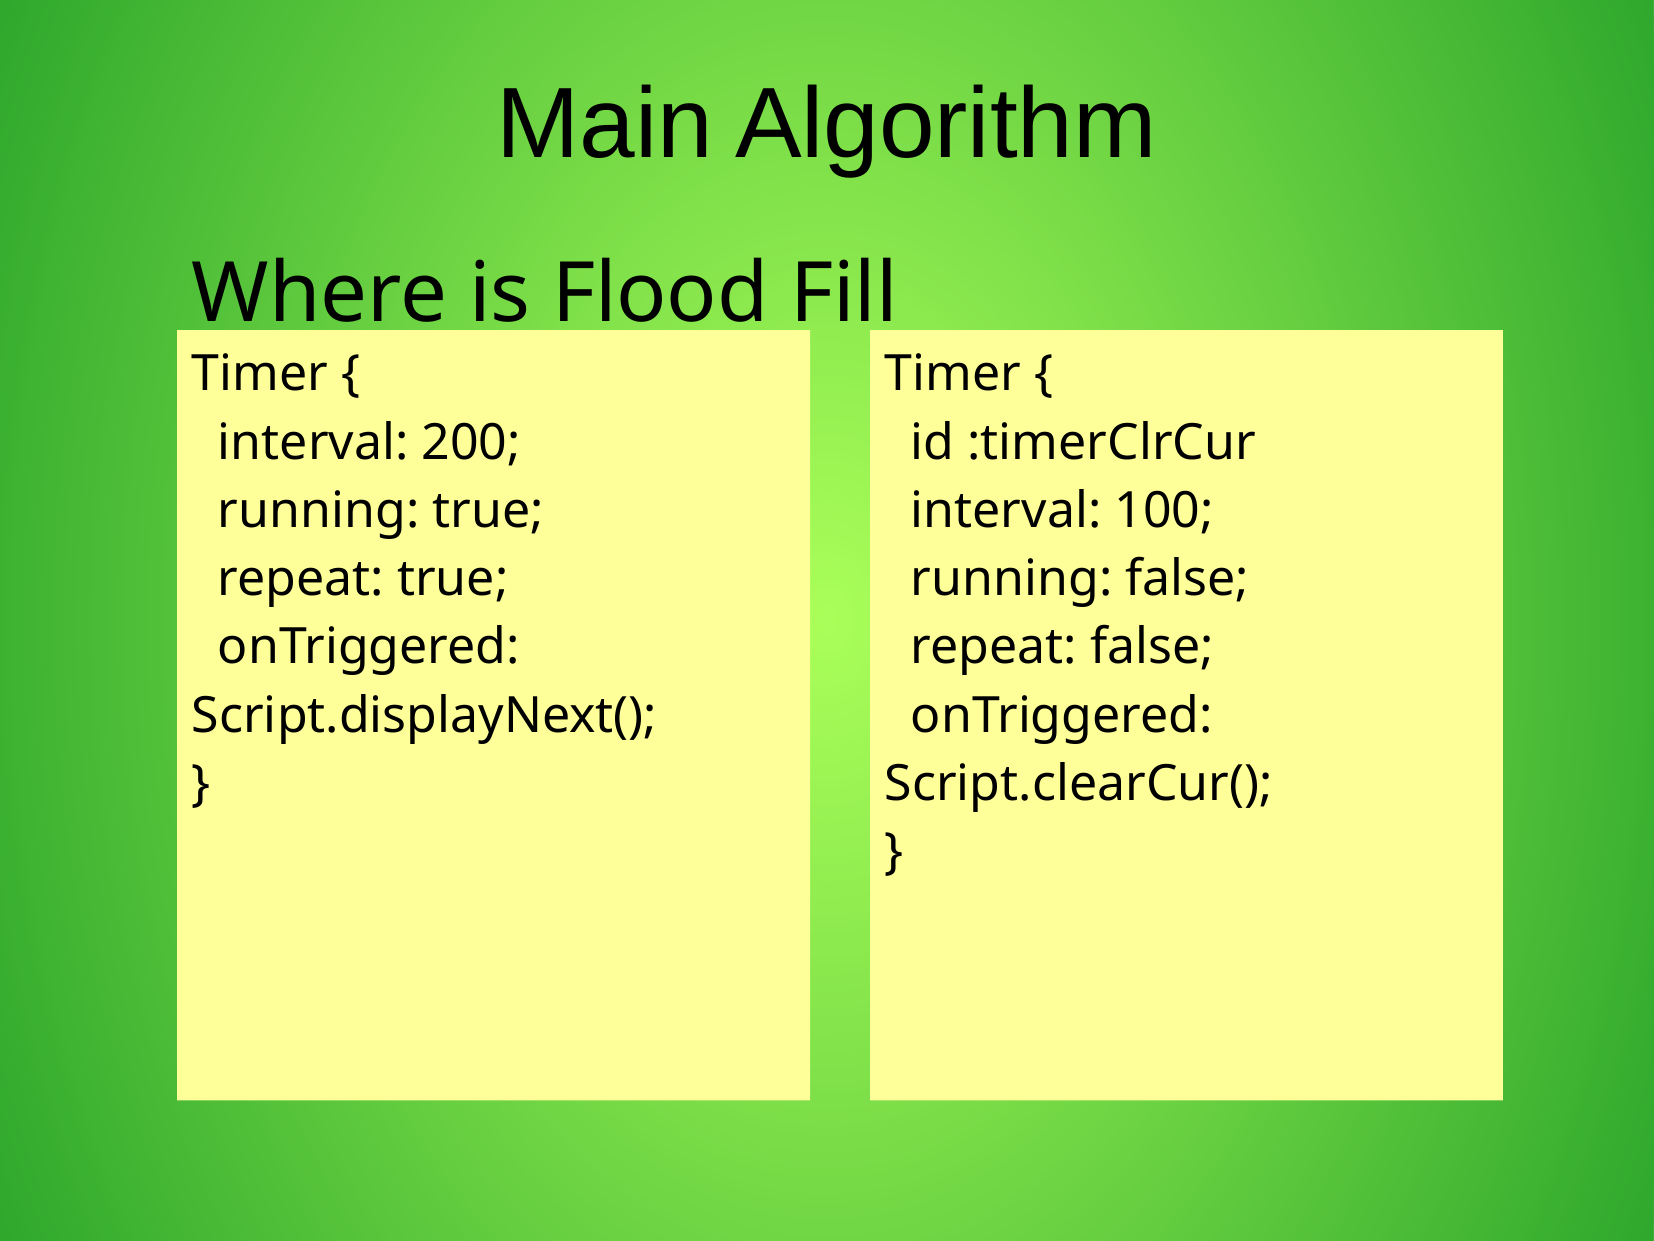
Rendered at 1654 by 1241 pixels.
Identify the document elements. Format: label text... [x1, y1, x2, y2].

text_box Timer { interval: 200; running: true; repeat: true; onTriggered: Script.displayNext(); } [177, 330, 811, 1101]
text_box Timer { id :timerClrCur interval: 100; running: false; repeat: false; onTriggered: Script.clearCur(); } [870, 330, 1503, 1101]
text_box Where is Flood Fill [177, 225, 1066, 346]
text_box Main Algorithm [316, 60, 1337, 187]
